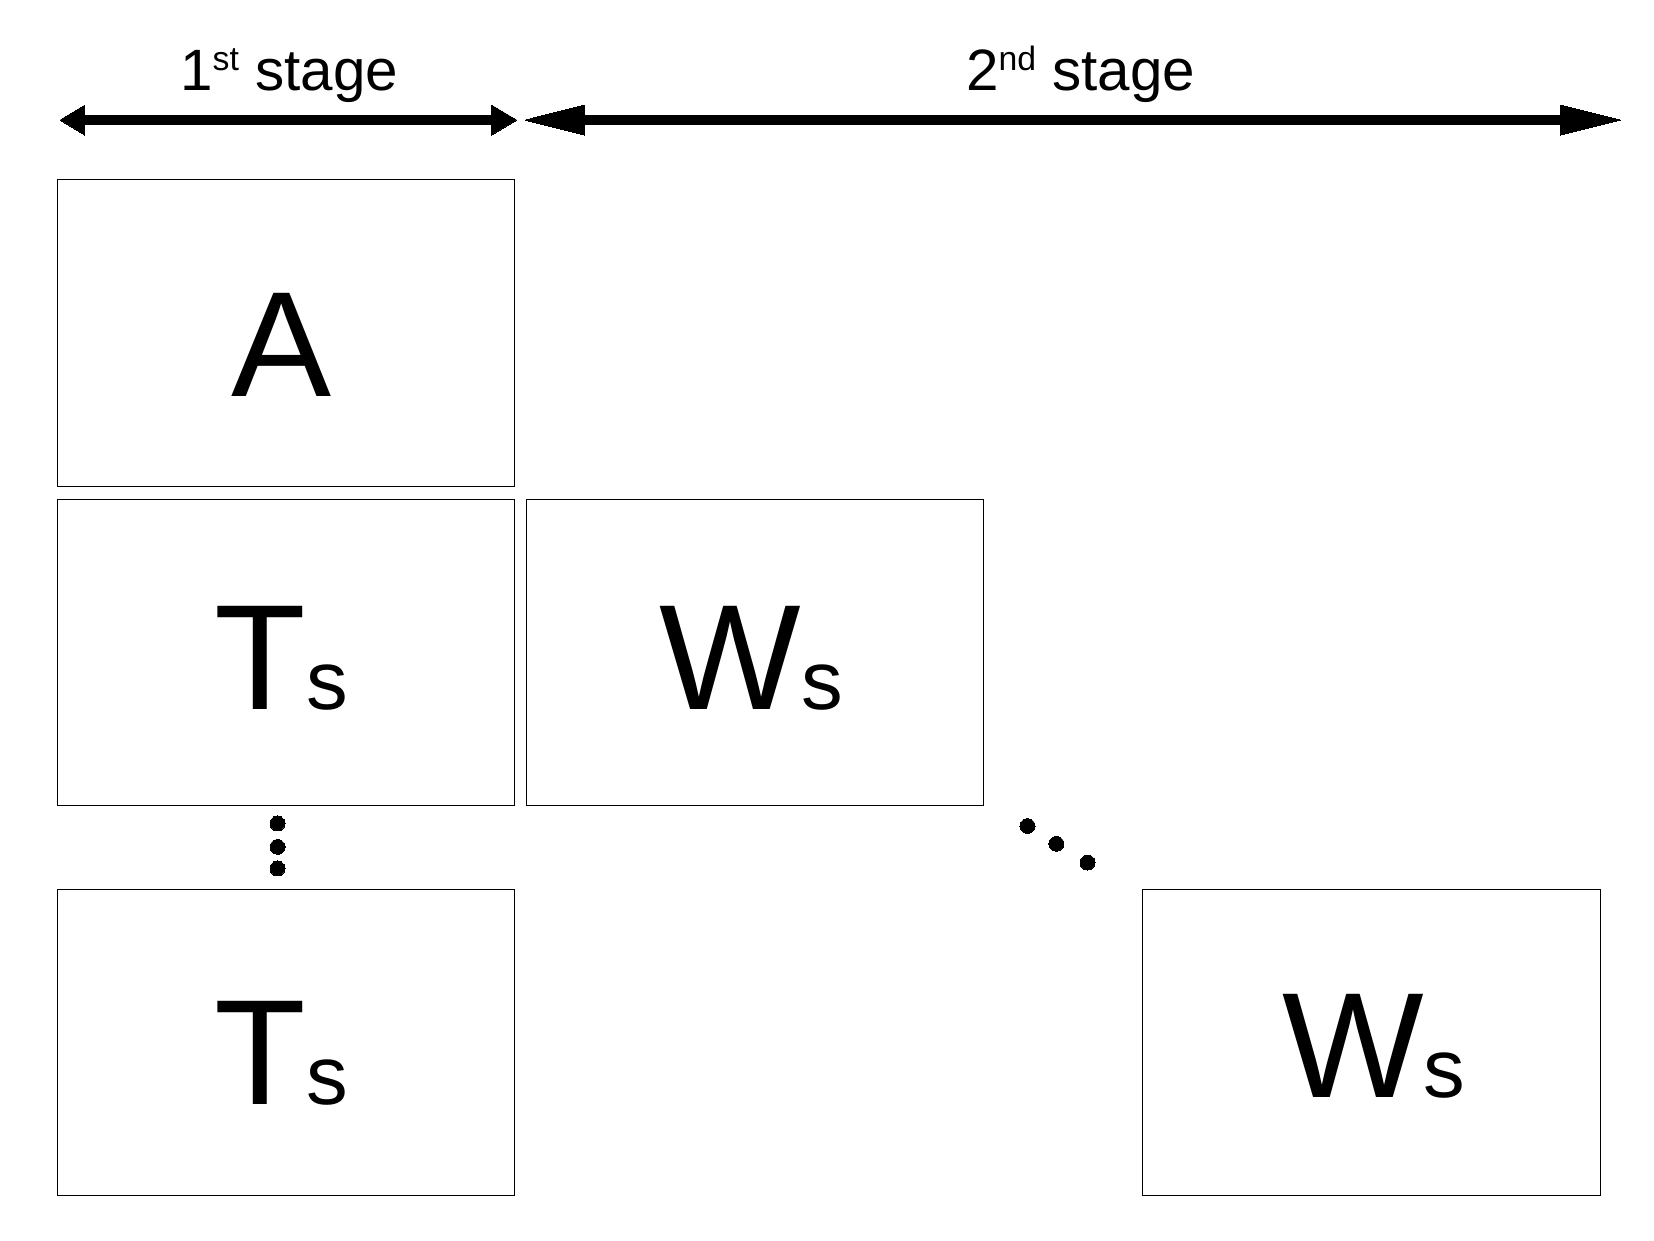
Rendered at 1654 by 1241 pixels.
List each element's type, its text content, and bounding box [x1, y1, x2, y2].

text_box Ts [167, 566, 396, 752]
text_box 1st stage [122, 30, 456, 136]
text_box Ws [1260, 954, 1489, 1141]
text_box [1248, 105, 1621, 136]
text_box [456, 105, 517, 136]
text_box [270, 815, 286, 831]
text_box [1048, 836, 1064, 852]
text_box [270, 839, 286, 855]
text_box [270, 860, 286, 876]
text_box [1080, 855, 1096, 871]
text_box A [167, 253, 396, 439]
text_box [60, 105, 122, 136]
text_box 2nd stage [914, 30, 1248, 136]
text_box Ws [636, 566, 866, 752]
text_box [1019, 818, 1036, 834]
text_box Ts [167, 961, 396, 1148]
text_box [525, 105, 914, 136]
